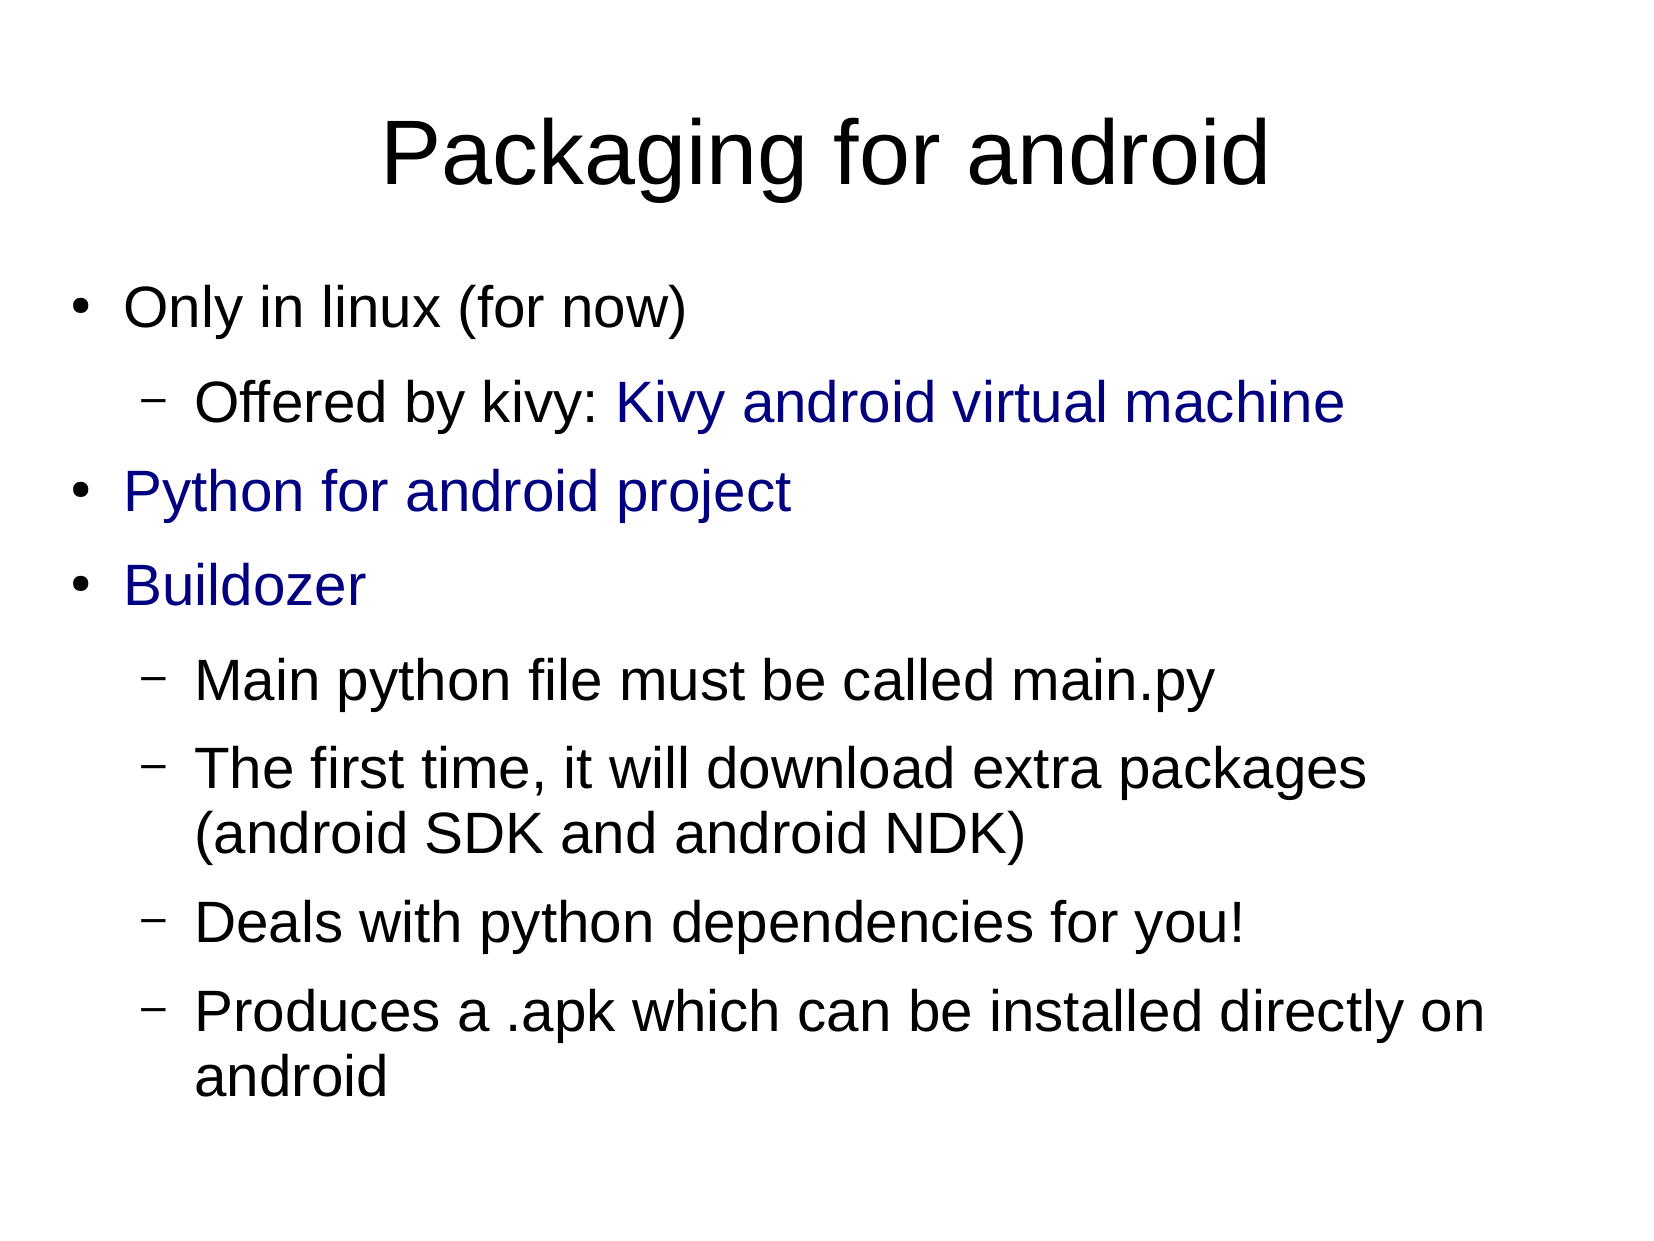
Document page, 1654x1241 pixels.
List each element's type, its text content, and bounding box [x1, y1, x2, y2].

list Only in linux (for now) Offered by kivy: Kivy android virtual machine Python for android project Buildozer Main python file must be called main.py The first time, it will download extra packages (android SDK and android NDK) Deals with python dependencies for you! Produces a .apk which can be installed directly on android [52, 275, 1576, 1156]
title Packaging for android [82, 49, 1571, 257]
